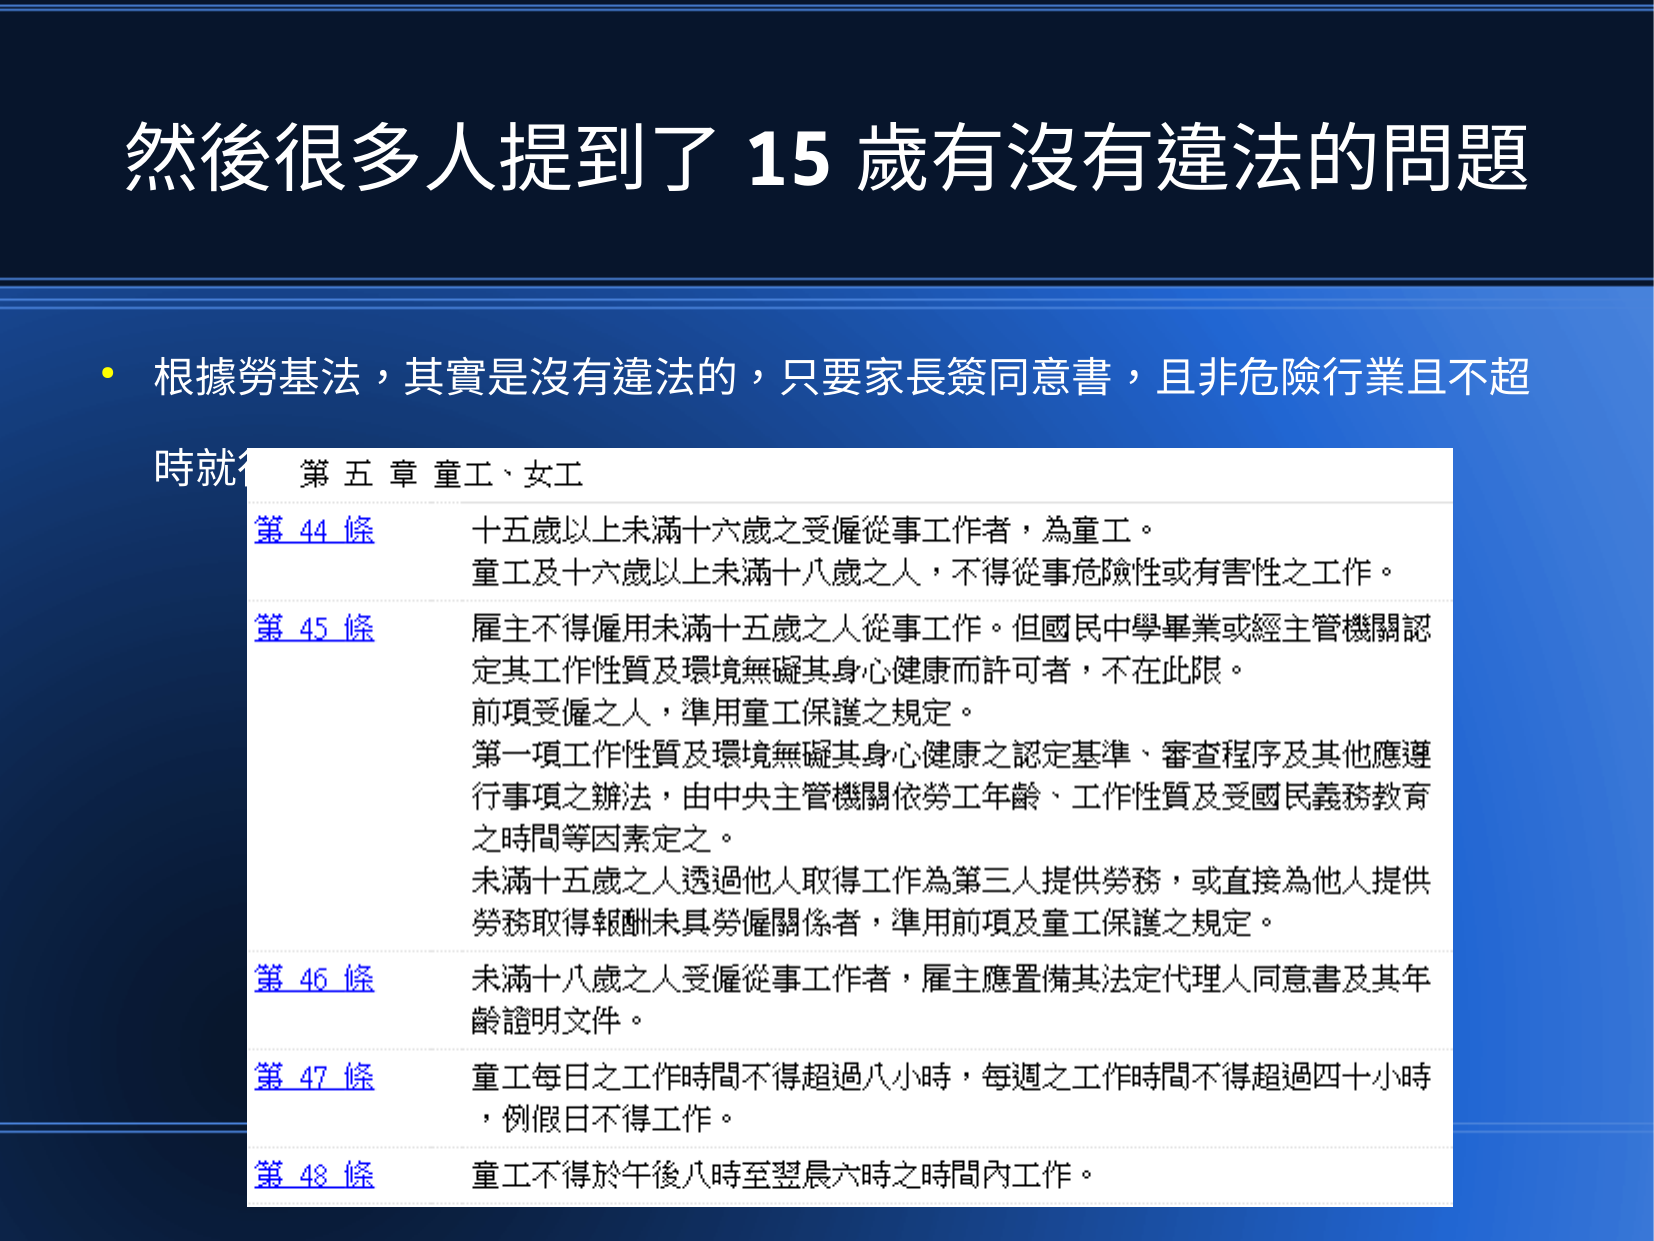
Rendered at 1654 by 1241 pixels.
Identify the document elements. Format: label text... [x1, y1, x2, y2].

list 根據勞基法，其實是沒有違法的，只要家長簽同意書，且非危險行業且不超時就行了！ [82, 313, 1571, 1241]
title 然後很多人提到了15歲有沒有違法的問題 [82, 49, 1571, 257]
picture [0, 0, 1654, 1241]
picture [247, 448, 1453, 1207]
